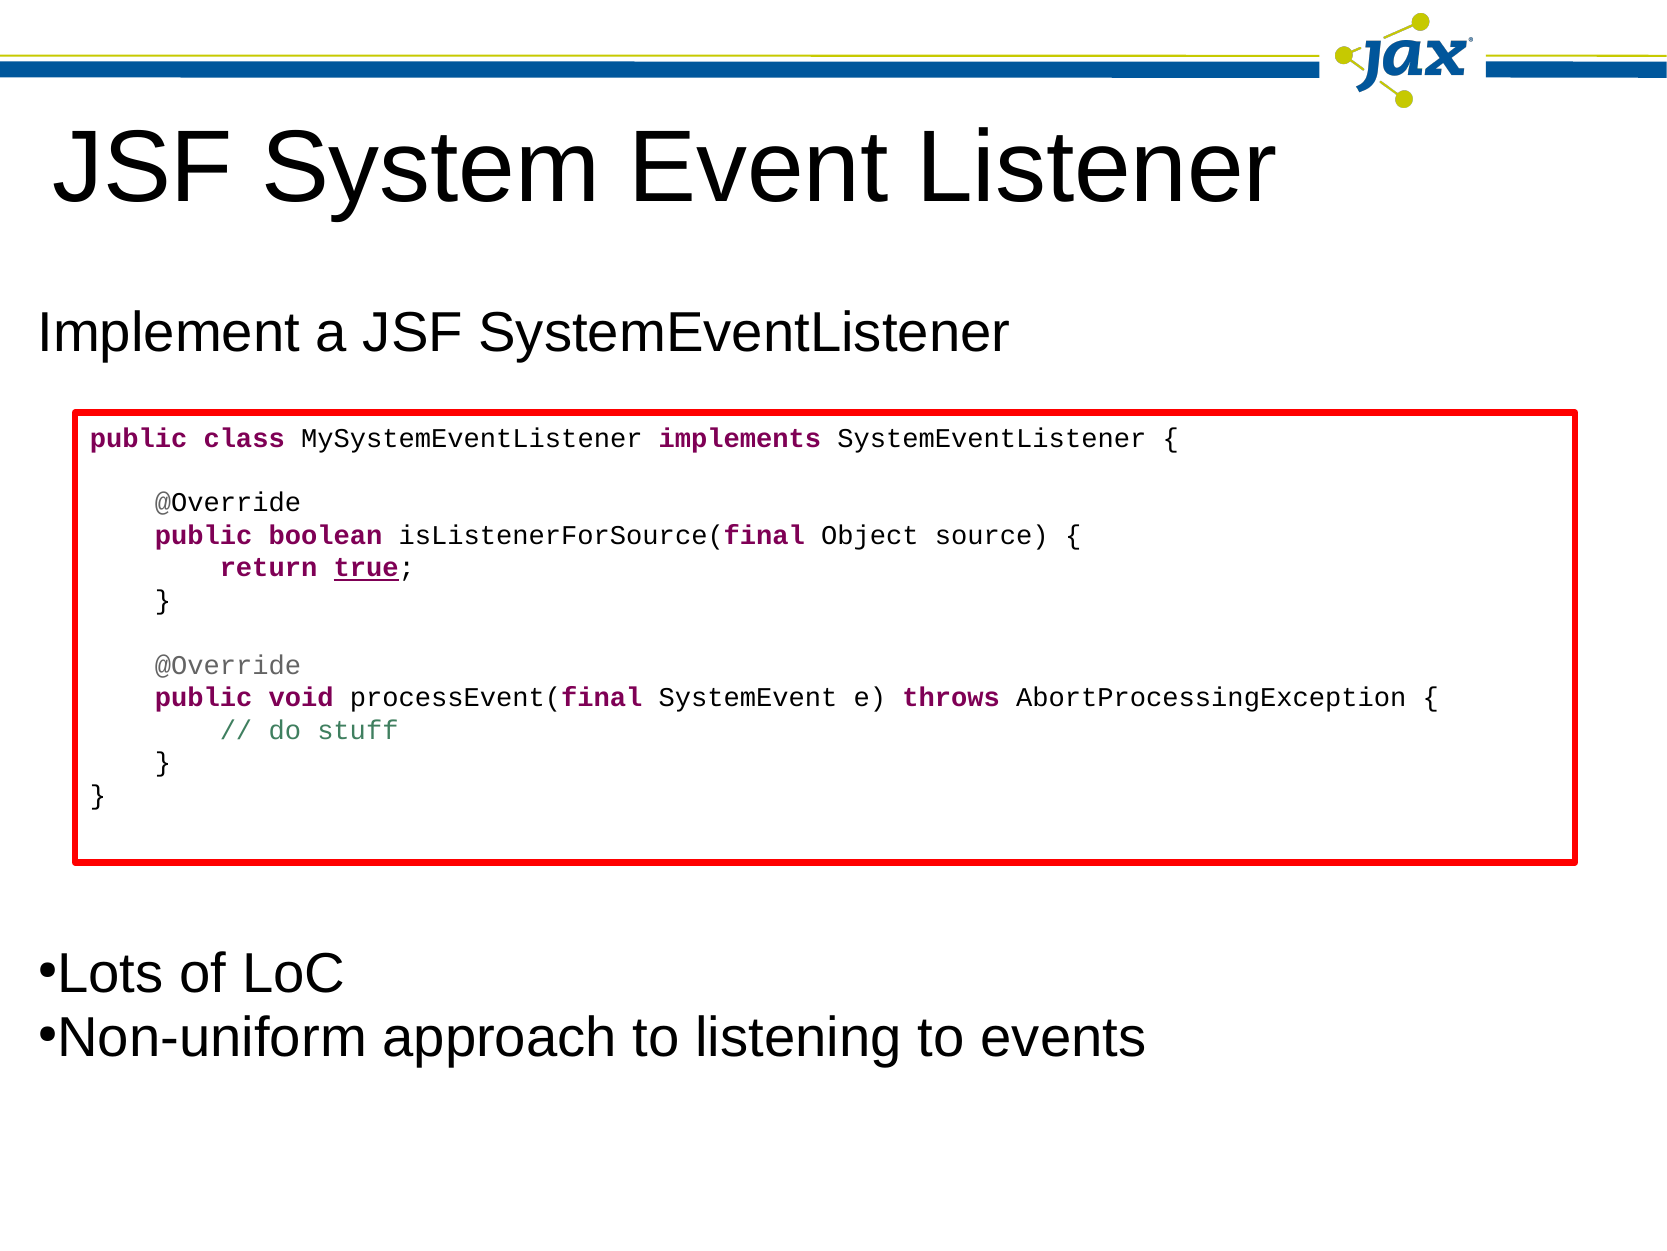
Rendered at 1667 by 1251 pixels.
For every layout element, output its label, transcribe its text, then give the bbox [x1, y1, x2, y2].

text_box public class MySystemEventListener implements SystemEventListener { @Override public boolean isListenerForSource(final Object source) { return true; } @Override public void processEvent(final SystemEvent e) throws AbortProcessingException { // do stuff } } [75, 412, 1576, 863]
title JSF System Event Listener [37, 91, 1651, 230]
list Implement a JSF SystemEventListener Lots of LoC Non-uniform approach to listening to events [37, 300, 1613, 1126]
picture [1335, 13, 1473, 91]
